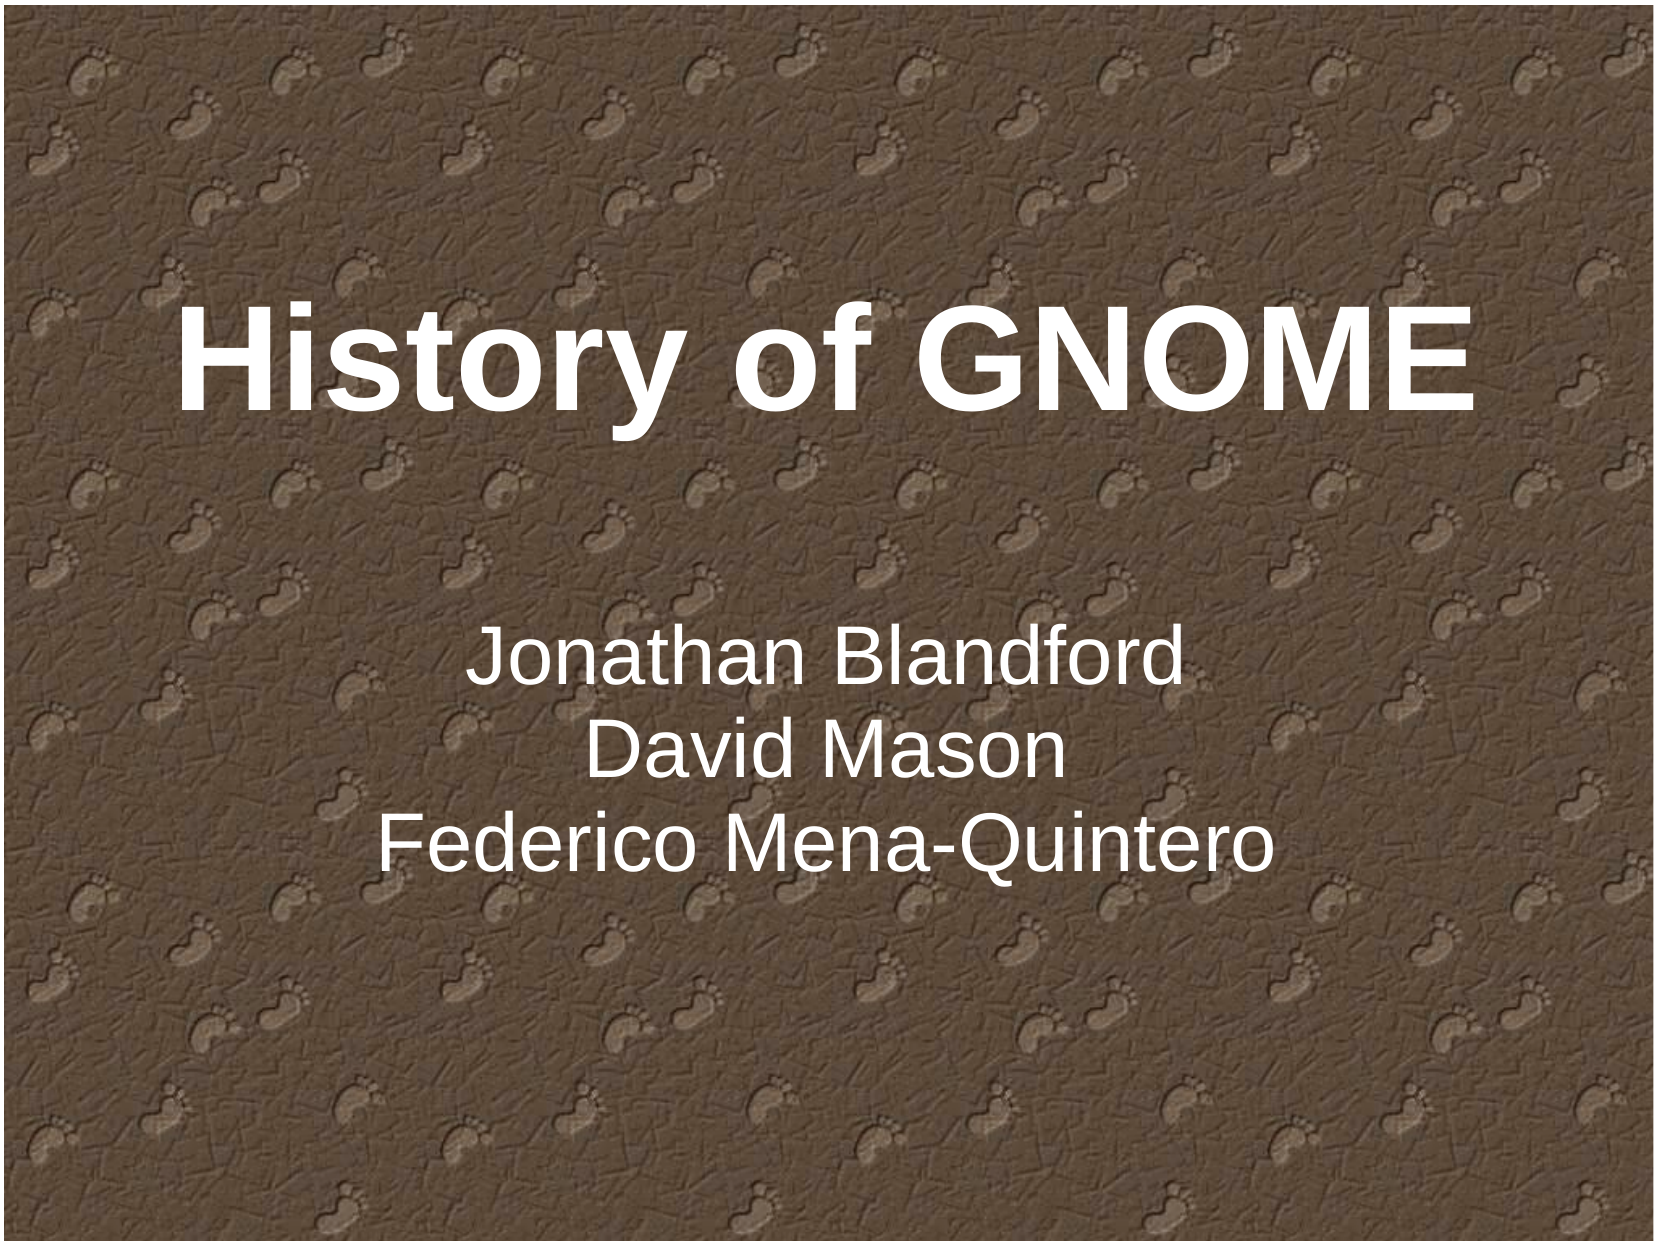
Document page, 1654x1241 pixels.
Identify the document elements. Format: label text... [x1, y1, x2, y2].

title History of GNOME Jonathan Blandford David Mason Federico Mena-Quintero [82, 274, 1571, 889]
picture [4, 5, 1654, 1241]
